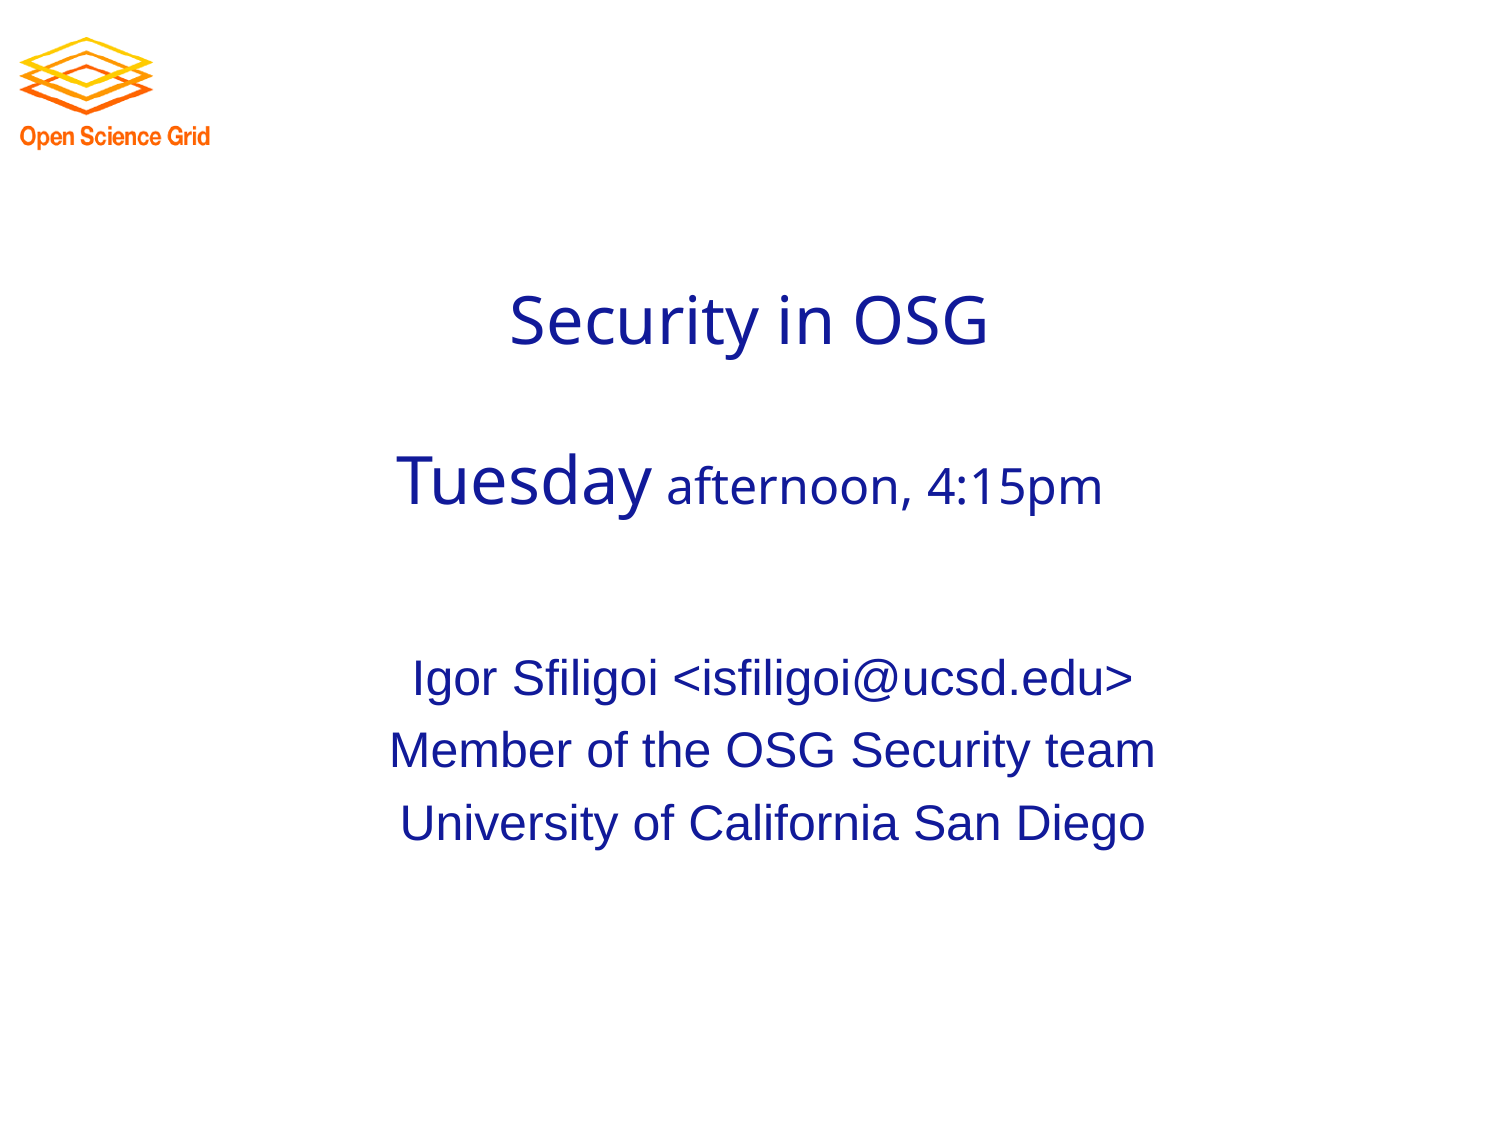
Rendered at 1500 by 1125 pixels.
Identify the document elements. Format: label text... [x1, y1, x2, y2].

picture [0, 14, 229, 167]
title Security in OSG Tuesday afternoon, 4:15pm [112, 270, 1388, 526]
text_box Igor Sfiligoi <isfiligoi@ucsd.edu> Member of the OSG Security team University of California San Diego [106, 637, 1440, 926]
